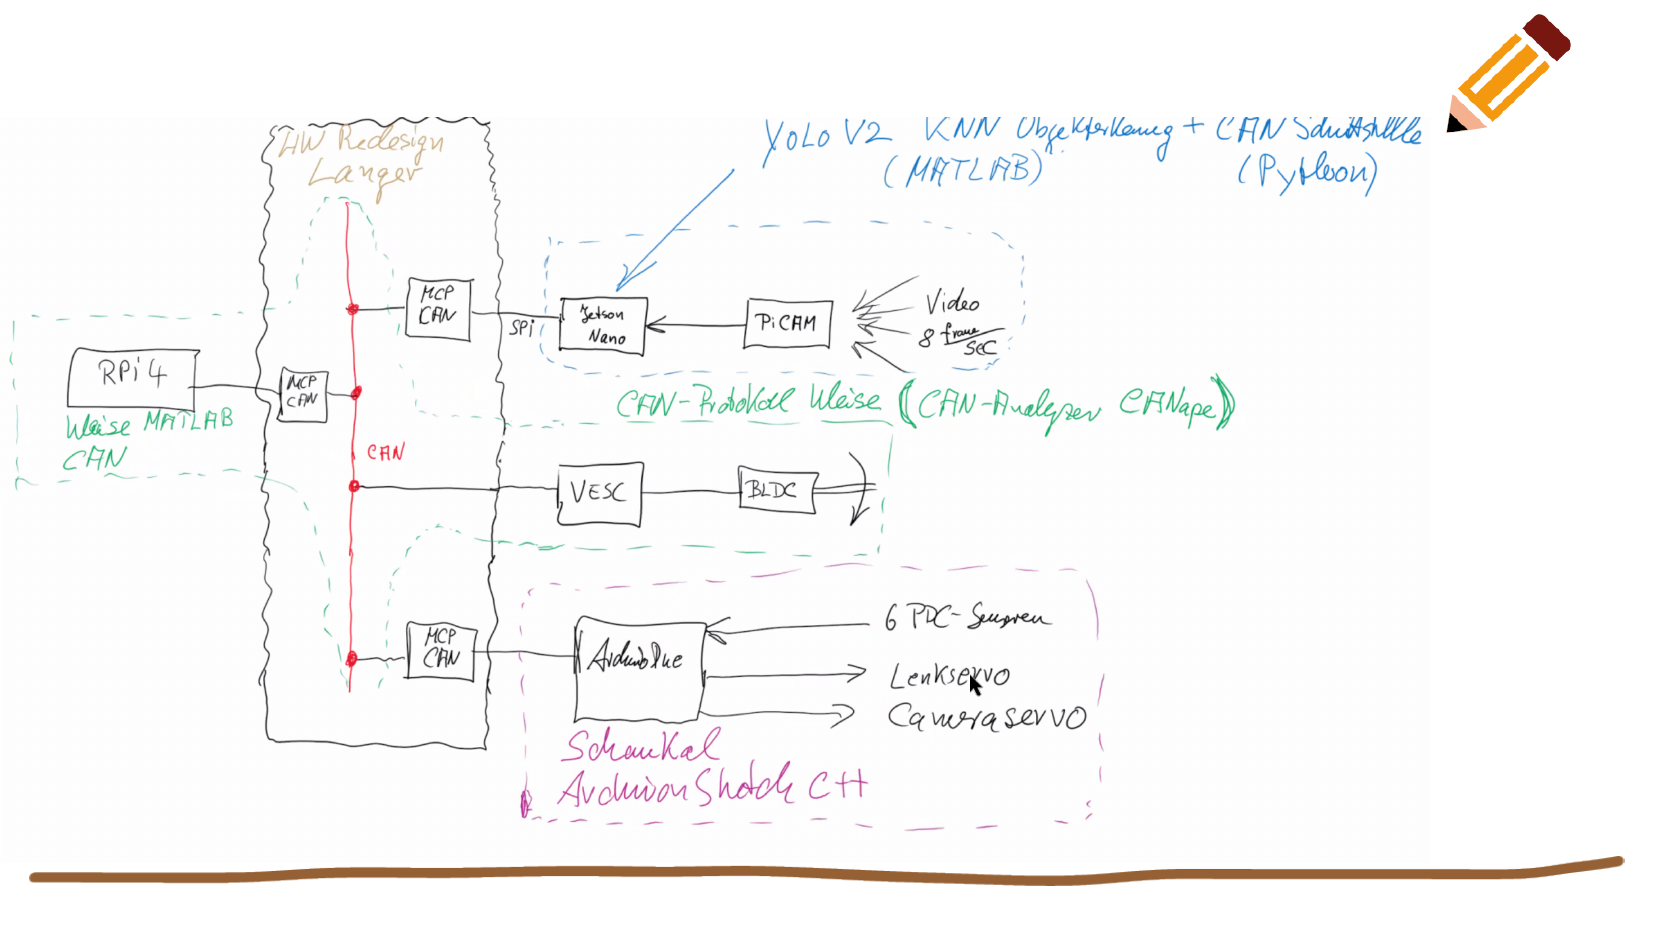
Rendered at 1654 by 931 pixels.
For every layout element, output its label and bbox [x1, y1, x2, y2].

picture [1446, 14, 1571, 133]
picture [0, 117, 1625, 886]
